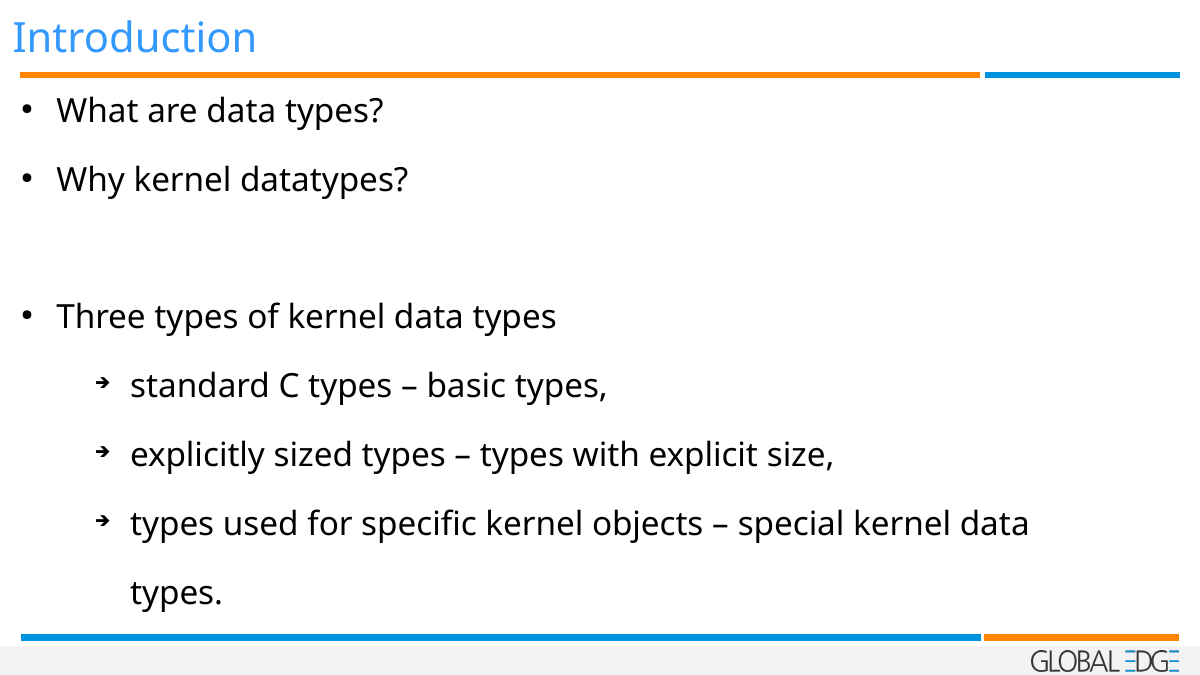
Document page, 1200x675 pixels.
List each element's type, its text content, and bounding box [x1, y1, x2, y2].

subtitle What are data types? Why kernel datatypes? Three types of kernel data types standard C types – basic types, explicitly sized types – types with explicit size, types used for specific kernel objects – special kernel data types. [21, 86, 1182, 675]
title Introduction [12, 9, 1088, 63]
